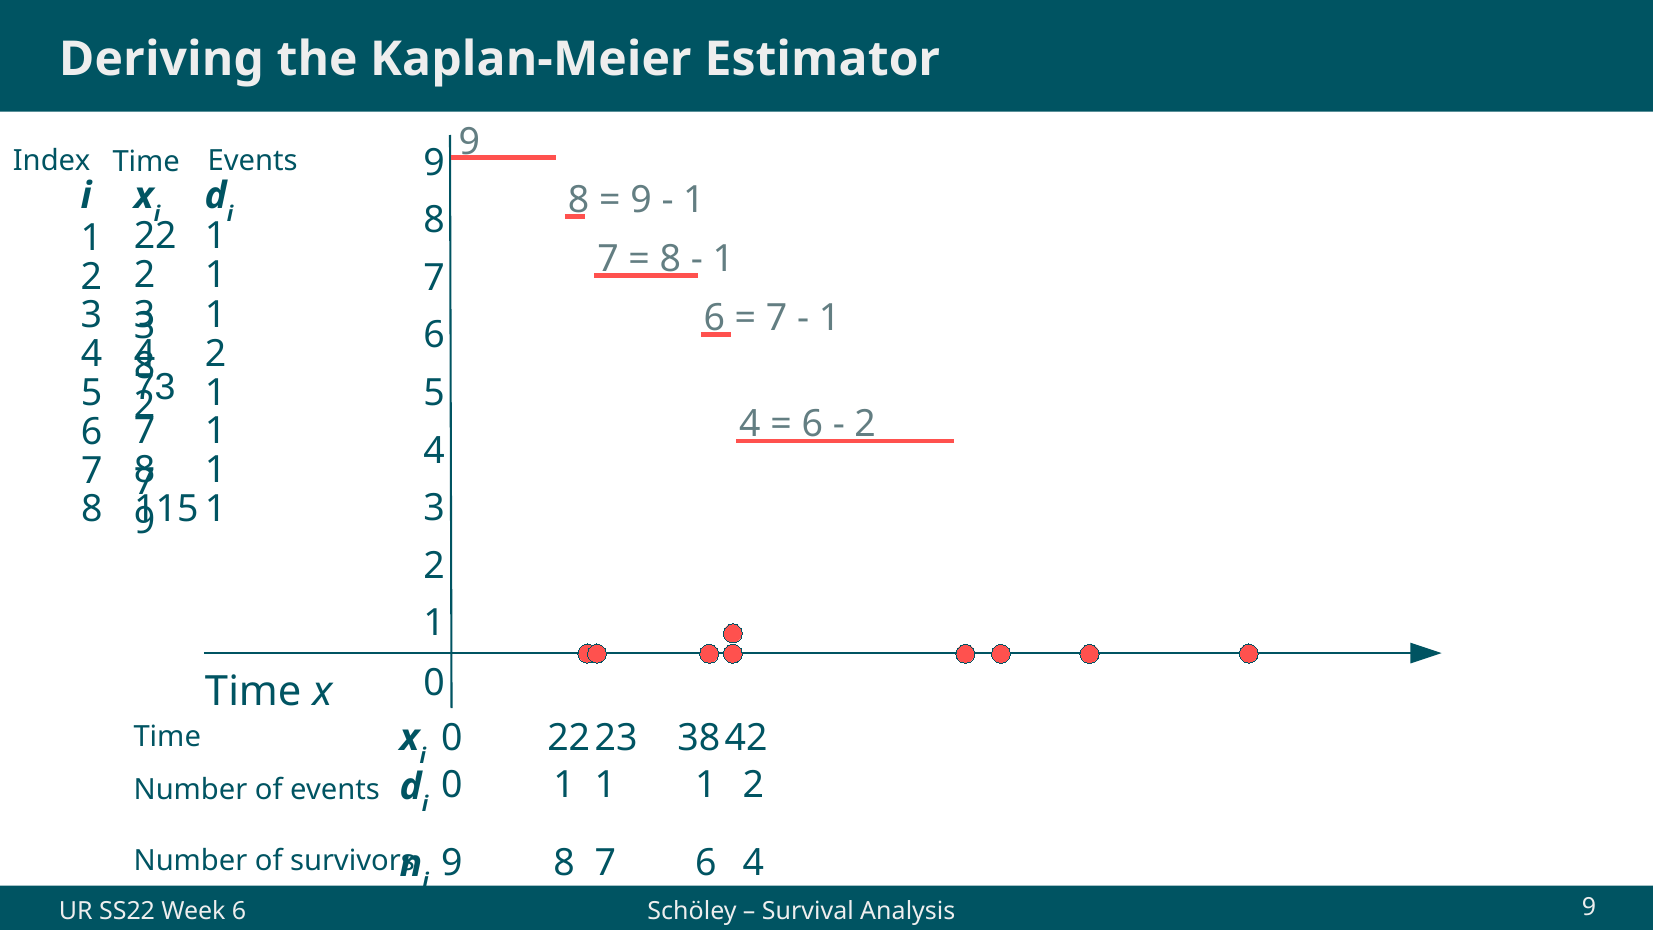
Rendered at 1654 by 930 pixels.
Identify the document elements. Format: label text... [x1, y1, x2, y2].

text_box [723, 623, 743, 643]
text_box 2 [65, 241, 117, 280]
text_box 8 [408, 187, 460, 245]
text_box 9 [426, 828, 498, 888]
text_box [723, 644, 743, 664]
text_box 22 [119, 200, 189, 240]
text_box 6 = 7 - 1 [688, 282, 850, 342]
text_box di [384, 752, 441, 820]
text_box [577, 643, 607, 664]
text_box 0 [408, 647, 460, 703]
text_box Index [0, 131, 192, 182]
text_box 4 = 6 - 2 [724, 389, 885, 448]
text_box xi [384, 703, 426, 752]
text_box 42 [709, 703, 782, 750]
text_box 6 [408, 300, 460, 358]
text_box 9 [408, 127, 460, 187]
text_box 2 [408, 530, 460, 588]
text_box [991, 644, 1011, 664]
text_box Time x [190, 652, 408, 708]
text_box 7 [579, 828, 652, 888]
text_box 8 [66, 474, 117, 534]
text_box 1 [190, 474, 283, 534]
text_box 23 [119, 240, 190, 279]
text_box Number of events [118, 761, 384, 811]
text_box 23 [579, 703, 652, 750]
text_box 2 [727, 750, 800, 810]
text_box 7 = 8 - 1 [582, 223, 743, 283]
text_box 5 [408, 358, 460, 415]
text_box 4 [408, 415, 460, 473]
title Deriving the Kaplan-Meier Estimator [58, 0, 1594, 117]
text_box 2 [190, 319, 262, 378]
text_box 1 [579, 750, 652, 810]
text_box 1 [190, 395, 262, 435]
text_box 3 [65, 280, 117, 340]
text_box 115 [119, 474, 190, 534]
text_box Events [192, 131, 386, 182]
text_box Number of survivors [118, 831, 385, 882]
text_box 9 [443, 106, 516, 166]
text_box 77 [119, 395, 190, 435]
text_box 38 [119, 279, 190, 319]
text_box 7 [66, 435, 117, 474]
text_box 1 [408, 588, 460, 647]
text_box 0 [426, 703, 498, 750]
text_box 1 [190, 279, 262, 319]
text_box 73 [119, 378, 190, 395]
text_box 1 [65, 202, 117, 241]
text_box Time x [460, 652, 912, 767]
text_box 8 [538, 828, 579, 888]
text_box 8 = 9 - 1 [553, 164, 714, 224]
text_box di [189, 161, 246, 200]
text_box [1239, 643, 1259, 664]
text_box [955, 644, 976, 664]
text_box 1 [538, 750, 579, 810]
text_box Time [118, 708, 384, 758]
text_box 38 [662, 703, 709, 763]
text_box 1 [190, 378, 262, 395]
text_box 1 [189, 200, 262, 260]
text_box 1 [190, 240, 262, 279]
text_box 22 [532, 703, 579, 763]
text_box 4 [727, 828, 800, 888]
text_box [699, 644, 719, 664]
text_box 5 [66, 358, 117, 396]
text_box 42 [119, 319, 190, 378]
text_box [1079, 644, 1100, 664]
text_box 1 [190, 435, 262, 474]
text_box 6 [66, 396, 117, 435]
text_box 4 [66, 319, 117, 358]
text_box 0 [426, 750, 498, 810]
text_box i [65, 182, 106, 202]
text_box 1 [680, 750, 727, 810]
text_box 89 [119, 435, 190, 474]
text_box 7 [408, 245, 460, 300]
text_box xi [118, 183, 173, 229]
text_box 6 [680, 828, 727, 888]
text_box ni [384, 828, 441, 897]
text_box Time [97, 132, 192, 183]
text_box 3 [408, 473, 460, 530]
